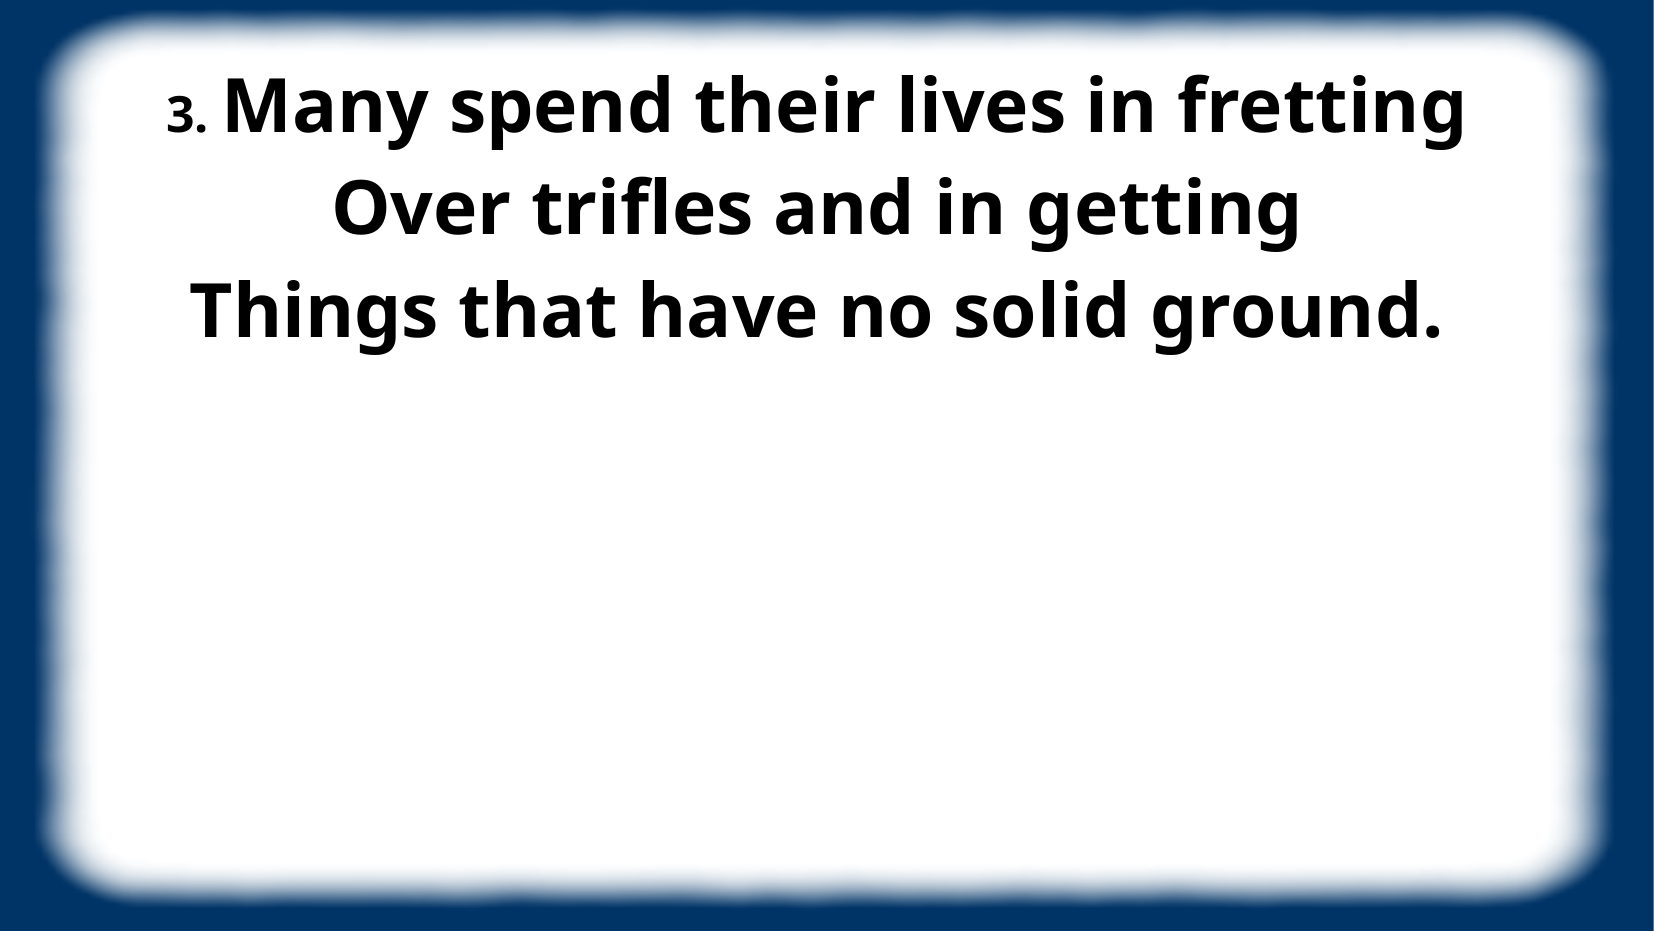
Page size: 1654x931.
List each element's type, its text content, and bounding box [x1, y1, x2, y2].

picture [0, 0, 1654, 931]
text_box 3. Many spend their lives in fretting Over trifles and in getting Things that have no solid ground. [90, 45, 1546, 360]
